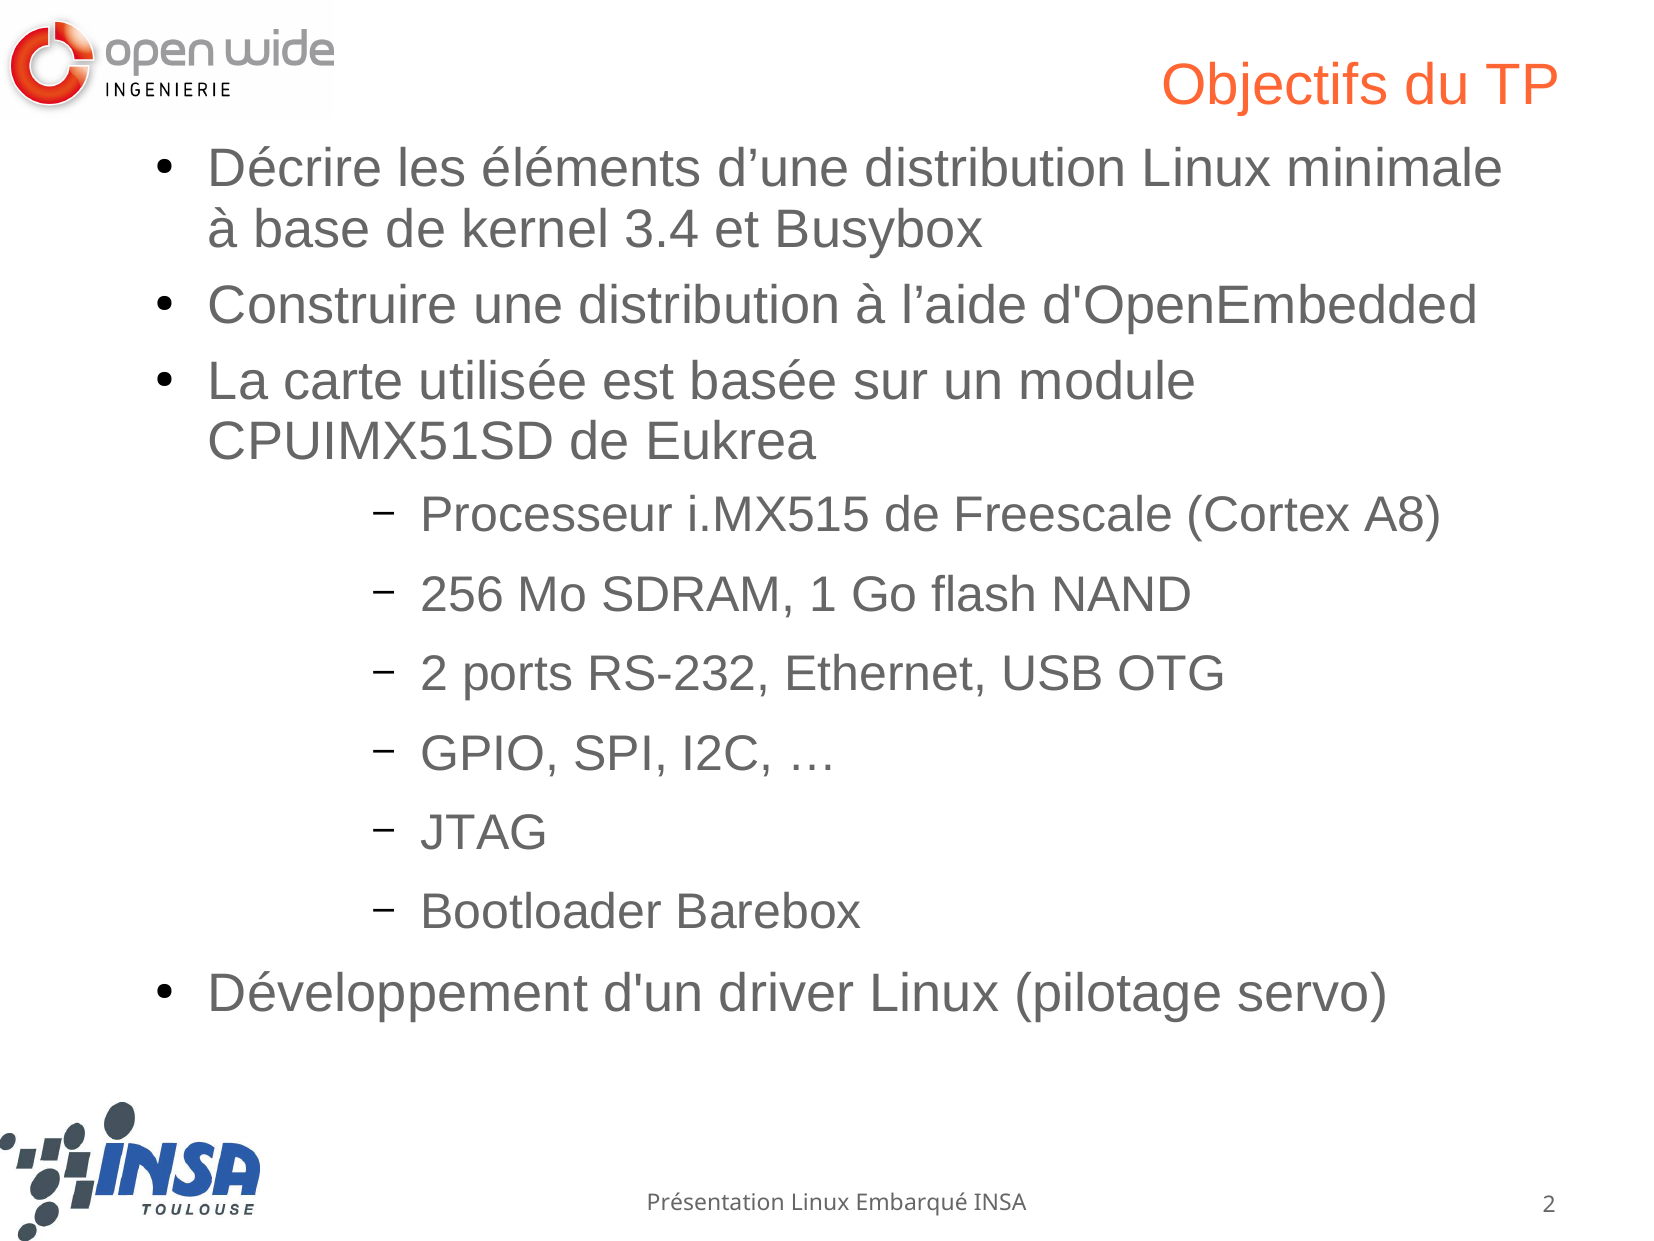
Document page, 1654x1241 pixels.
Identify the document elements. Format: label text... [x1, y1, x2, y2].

title Objectifs du TP [602, 12, 1561, 157]
picture [0, 1102, 260, 1241]
picture [0, 0, 334, 119]
list Décrire les éléments d’une distribution Linux minimale à base de kernel 3.4 et Busybox Construire une distribution à l’aide d'OpenEmbedded La carte utilisée est basée sur un module CPUIMX51SD de Eukrea Processeur i.MX515 de Freescale (Cortex A8) 256 Mo SDRAM, 1 Go flash NAND 2 ports RS-232, Ethernet, USB OTG GPIO, SPI, I2C, … JTAG Bootloader Barebox Développement d'un driver Linux (pilotage servo) [137, 137, 1550, 1097]
